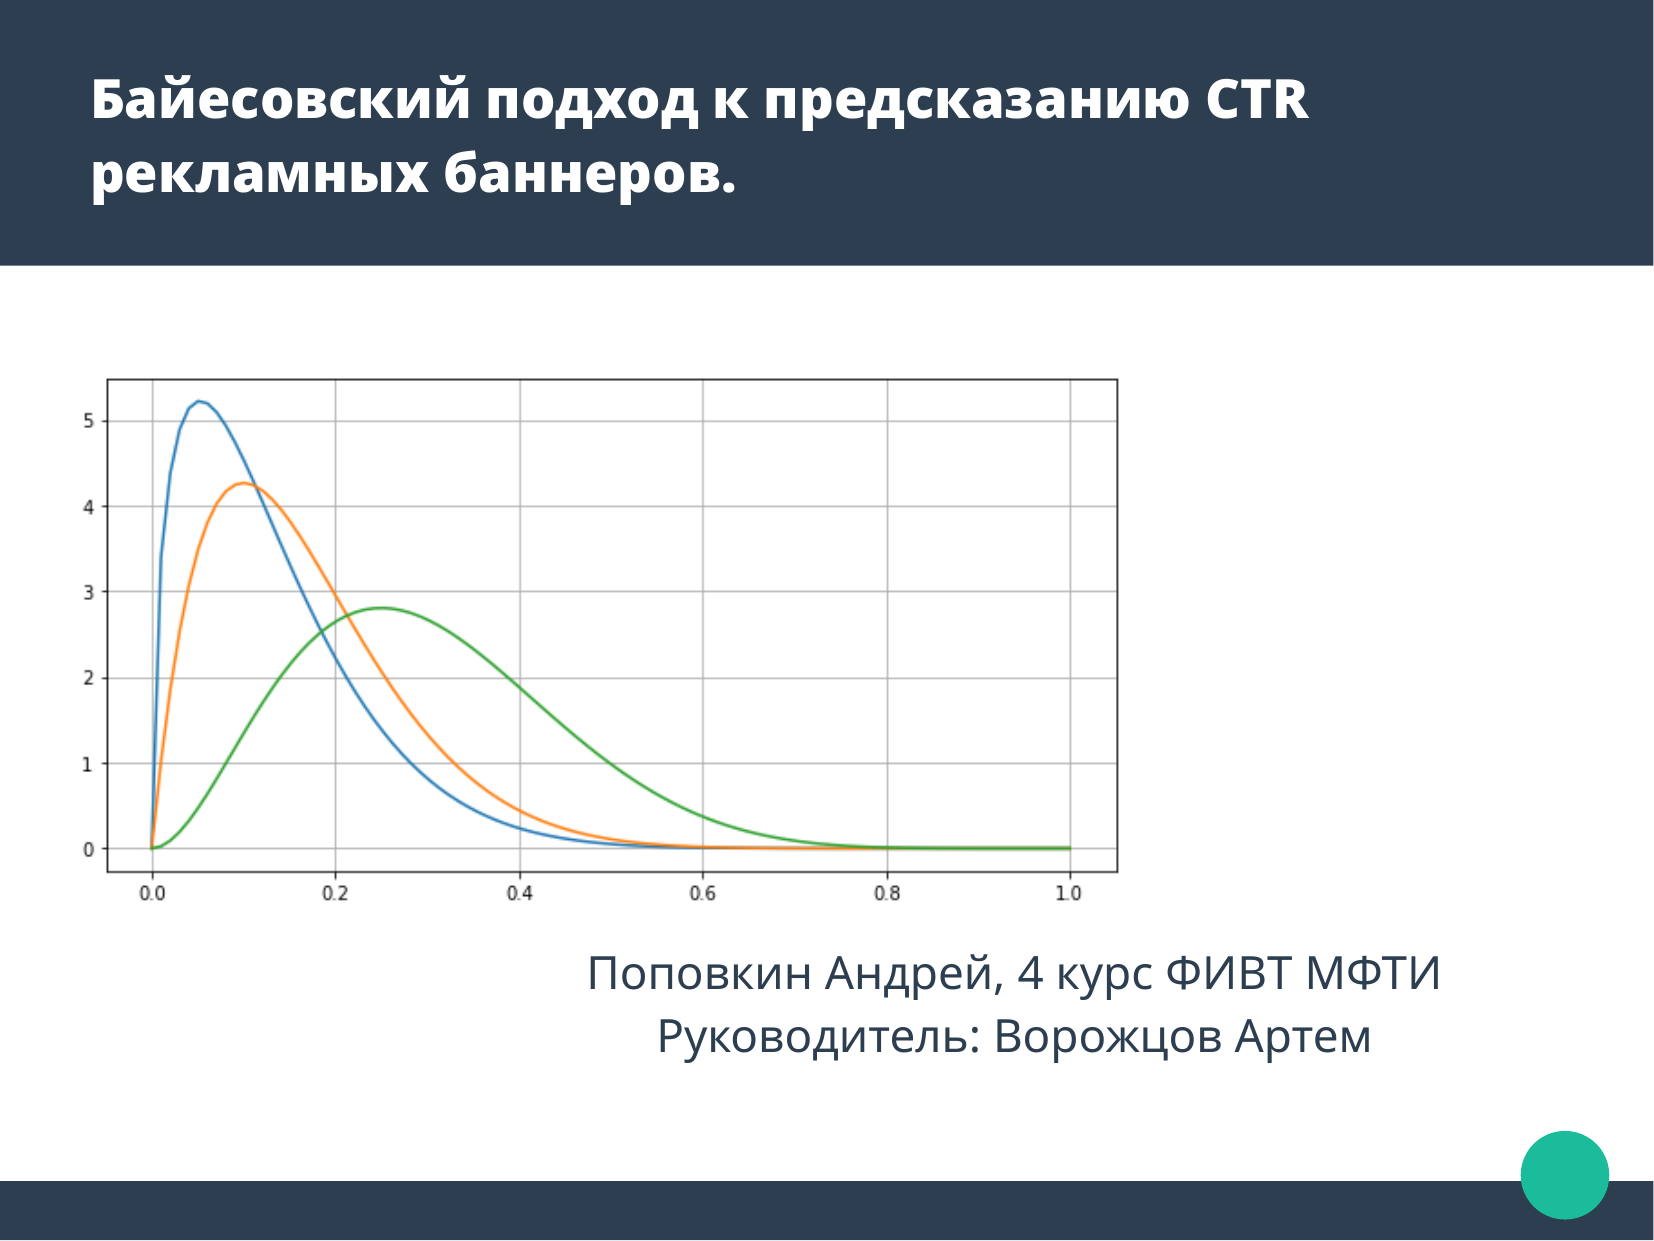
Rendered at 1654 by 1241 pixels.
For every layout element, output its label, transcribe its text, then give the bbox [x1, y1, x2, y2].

subtitle Поповкин Андрей, 4 курс ФИВТ МФТИ Руководитель: Ворожцов Артем [435, 810, 1595, 1197]
title Байесовский подход к предсказанию СTR рекламных баннеров. [90, 30, 1561, 241]
picture [69, 361, 1135, 916]
